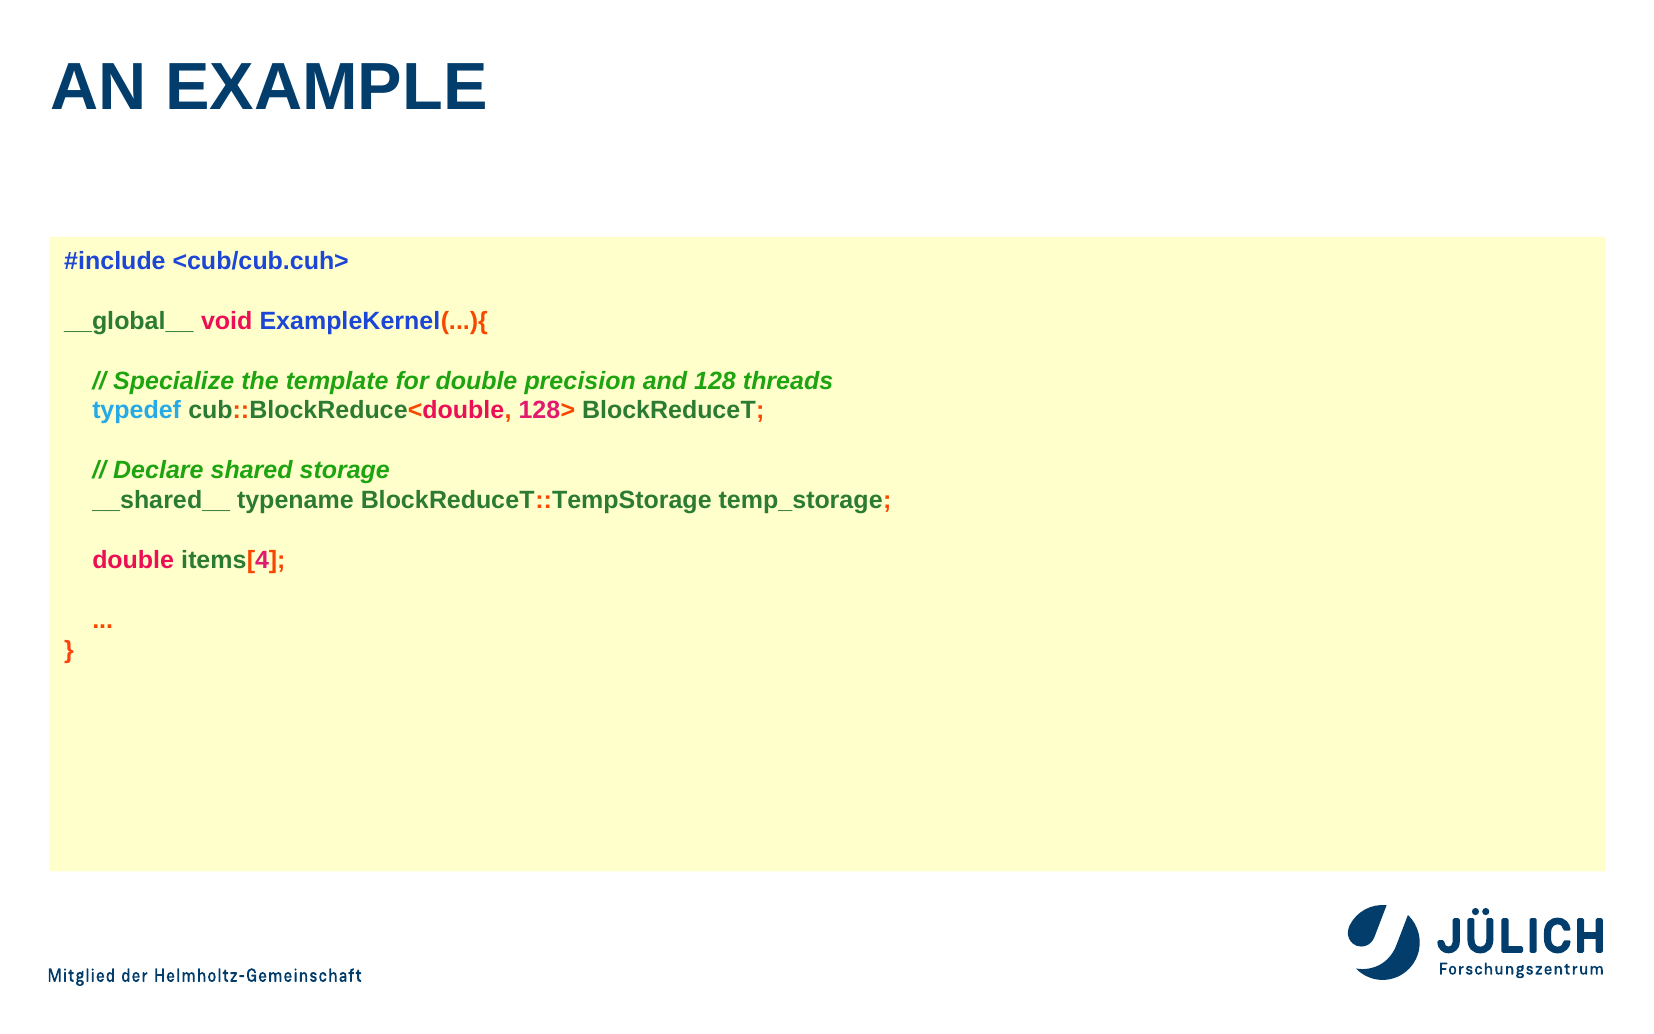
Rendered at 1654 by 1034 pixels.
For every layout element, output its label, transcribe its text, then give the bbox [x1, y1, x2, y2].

title An Example [50, 48, 1604, 219]
text_box #include <cub/cub.cuh> __global__ void ExampleKernel(...){ // Specialize the template for double precision and 128 threads typedef cub::BlockReduce<double, 128> BlockReduceT; // Declare shared storage __shared__ typename BlockReduceT::TempStorage temp_storage; double items[4]; ... } [49, 236, 1605, 872]
